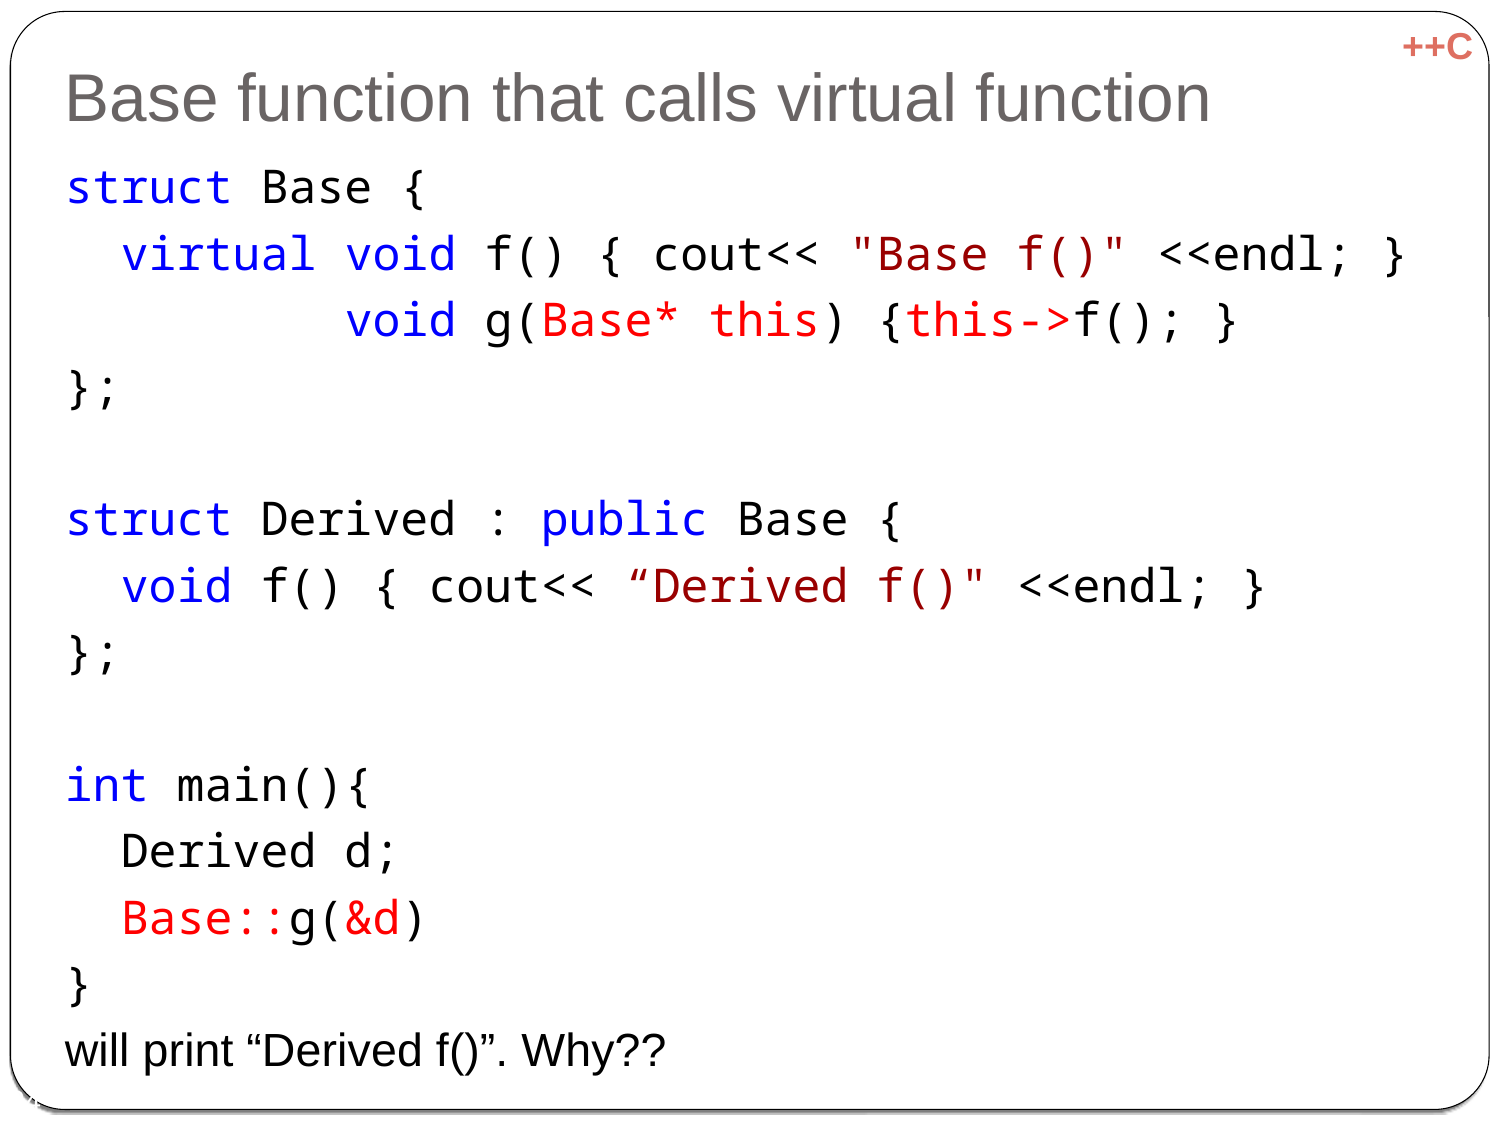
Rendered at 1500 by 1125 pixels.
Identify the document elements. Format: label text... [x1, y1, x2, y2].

slide_number <number> [0, 1074, 50, 1125]
title Base function that calls virtual function [50, 45, 1450, 149]
list struct Base { virtual void f() { cout<< "Base f()" <<endl; } void g(Base* this) {this->f(); } }; struct Derived : public Base { void f() { cout<< “Derived f()" <<endl; } }; int main(){ Derived d; Base::g(&d) } will print “Derived f()”. Why?? [50, 149, 1488, 1088]
